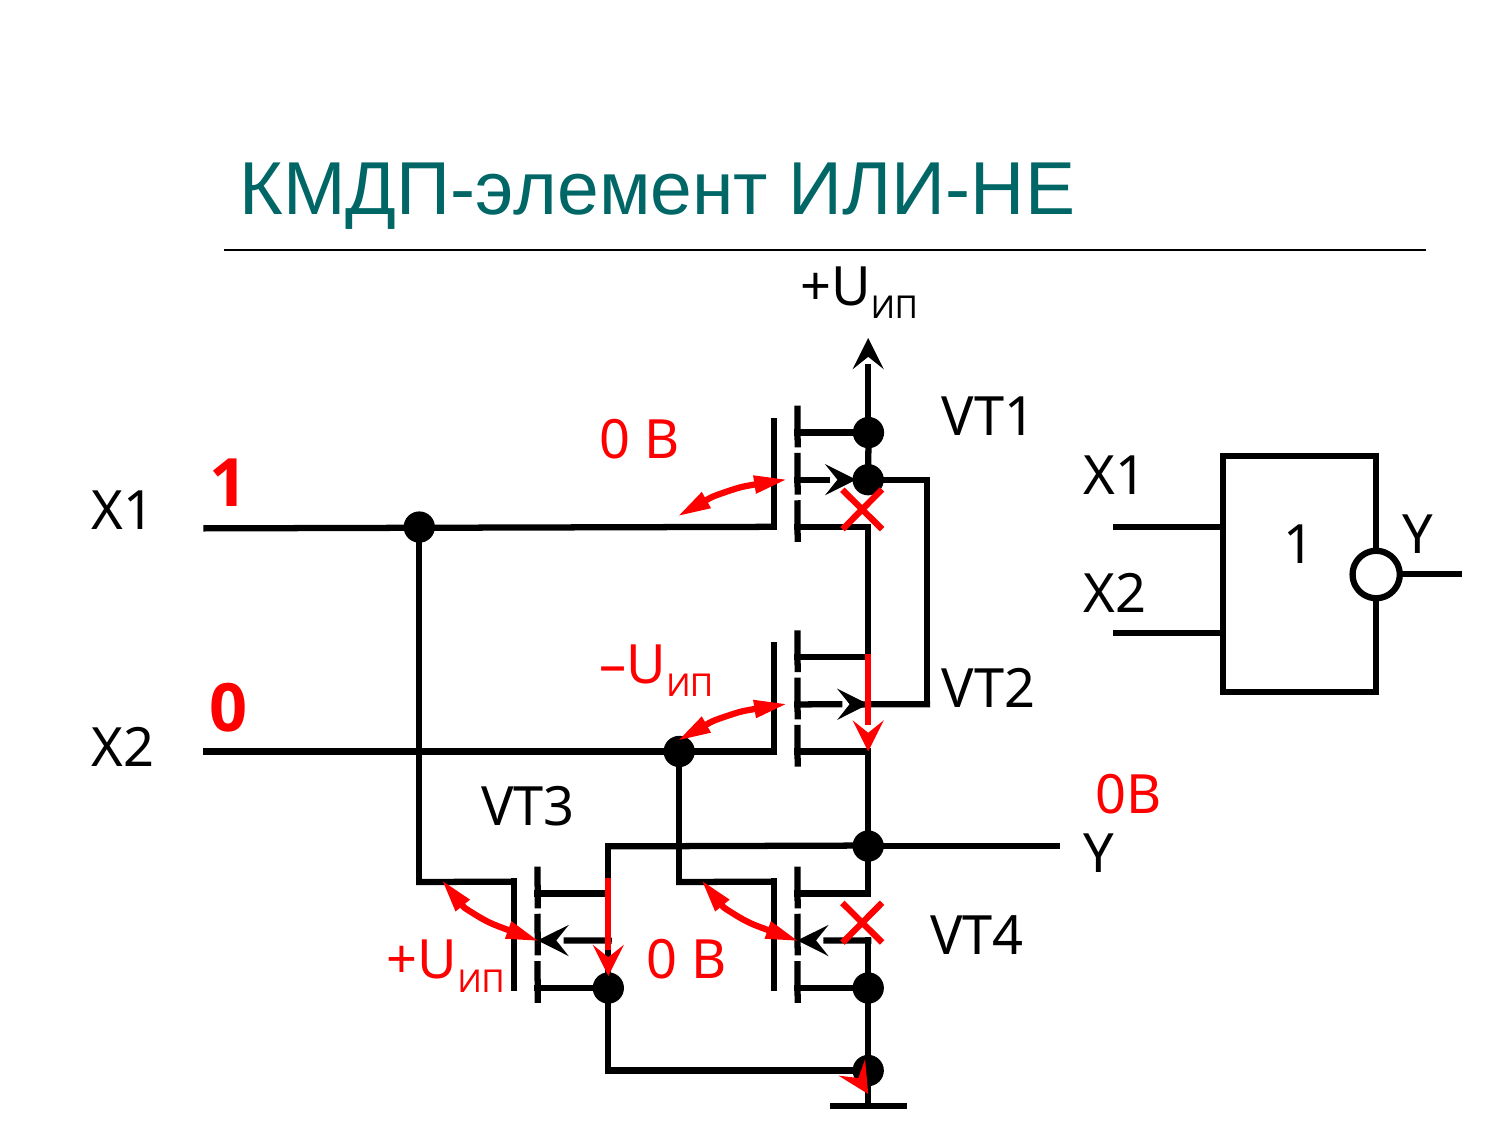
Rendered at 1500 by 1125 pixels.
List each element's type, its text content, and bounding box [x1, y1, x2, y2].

text_box +UИП [372, 916, 562, 1007]
text_box 1 [1222, 456, 1377, 693]
title КМДП-элемент ИЛИ-НЕ [224, 49, 1425, 237]
text_box X2 [76, 704, 219, 785]
text_box Y [1068, 810, 1211, 892]
text_box 0 [194, 656, 278, 753]
text_box 1 [194, 432, 278, 528]
text_box 0 В [584, 397, 774, 478]
text_box X1 [1068, 432, 1211, 513]
text_box X1 [76, 467, 219, 549]
text_box X2 [1068, 550, 1211, 632]
text_box +UИП [785, 243, 975, 333]
text_box –UИП [584, 621, 774, 711]
text_box Y [1387, 491, 1483, 573]
text_box 0 В [631, 916, 821, 998]
text_box VT4 [915, 893, 1069, 974]
text_box VT3 [466, 763, 620, 844]
text_box [1352, 550, 1400, 599]
text_box VT1 [927, 373, 1081, 454]
text_box 0В [1080, 751, 1270, 832]
text_box VT2 [927, 645, 1081, 726]
